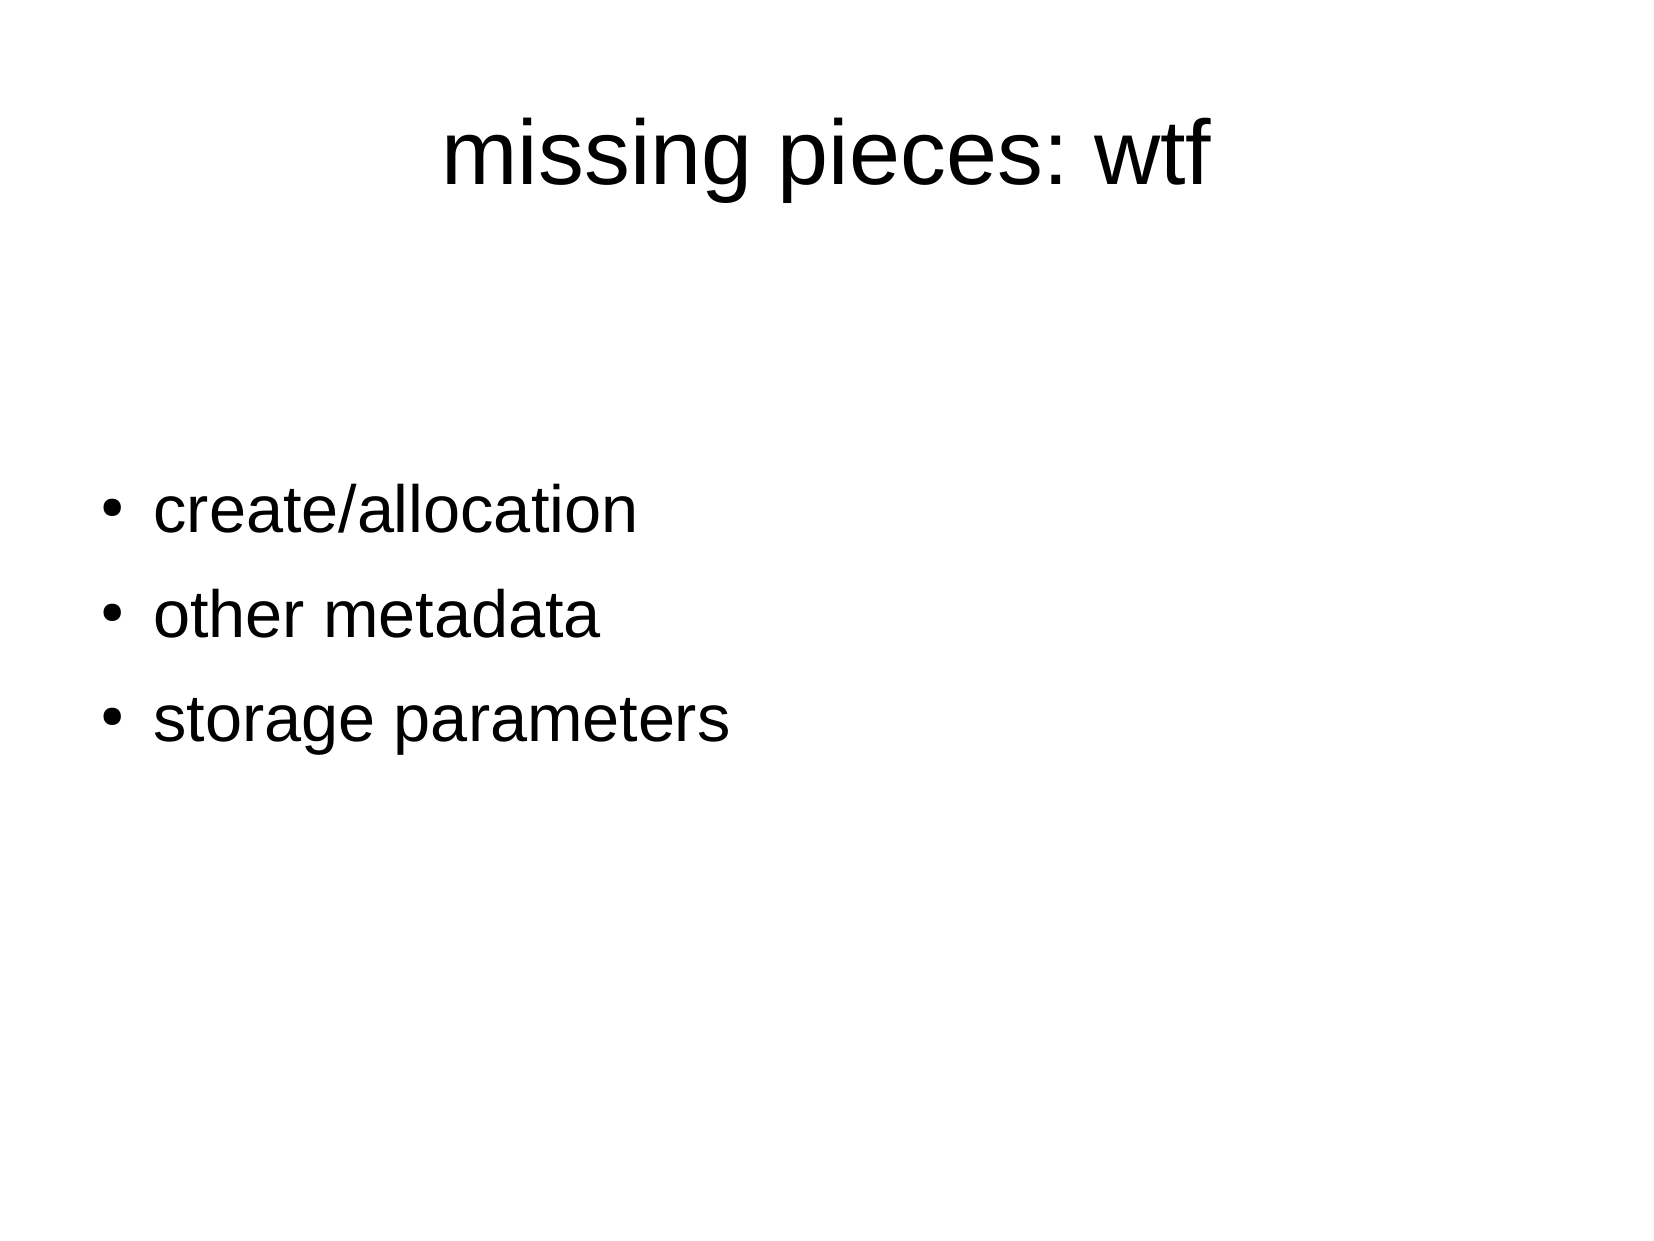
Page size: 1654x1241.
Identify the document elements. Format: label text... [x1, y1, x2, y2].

list create/allocation other metadata storage parameters [82, 472, 1571, 1109]
title missing pieces: wtf [82, 49, 1571, 257]
